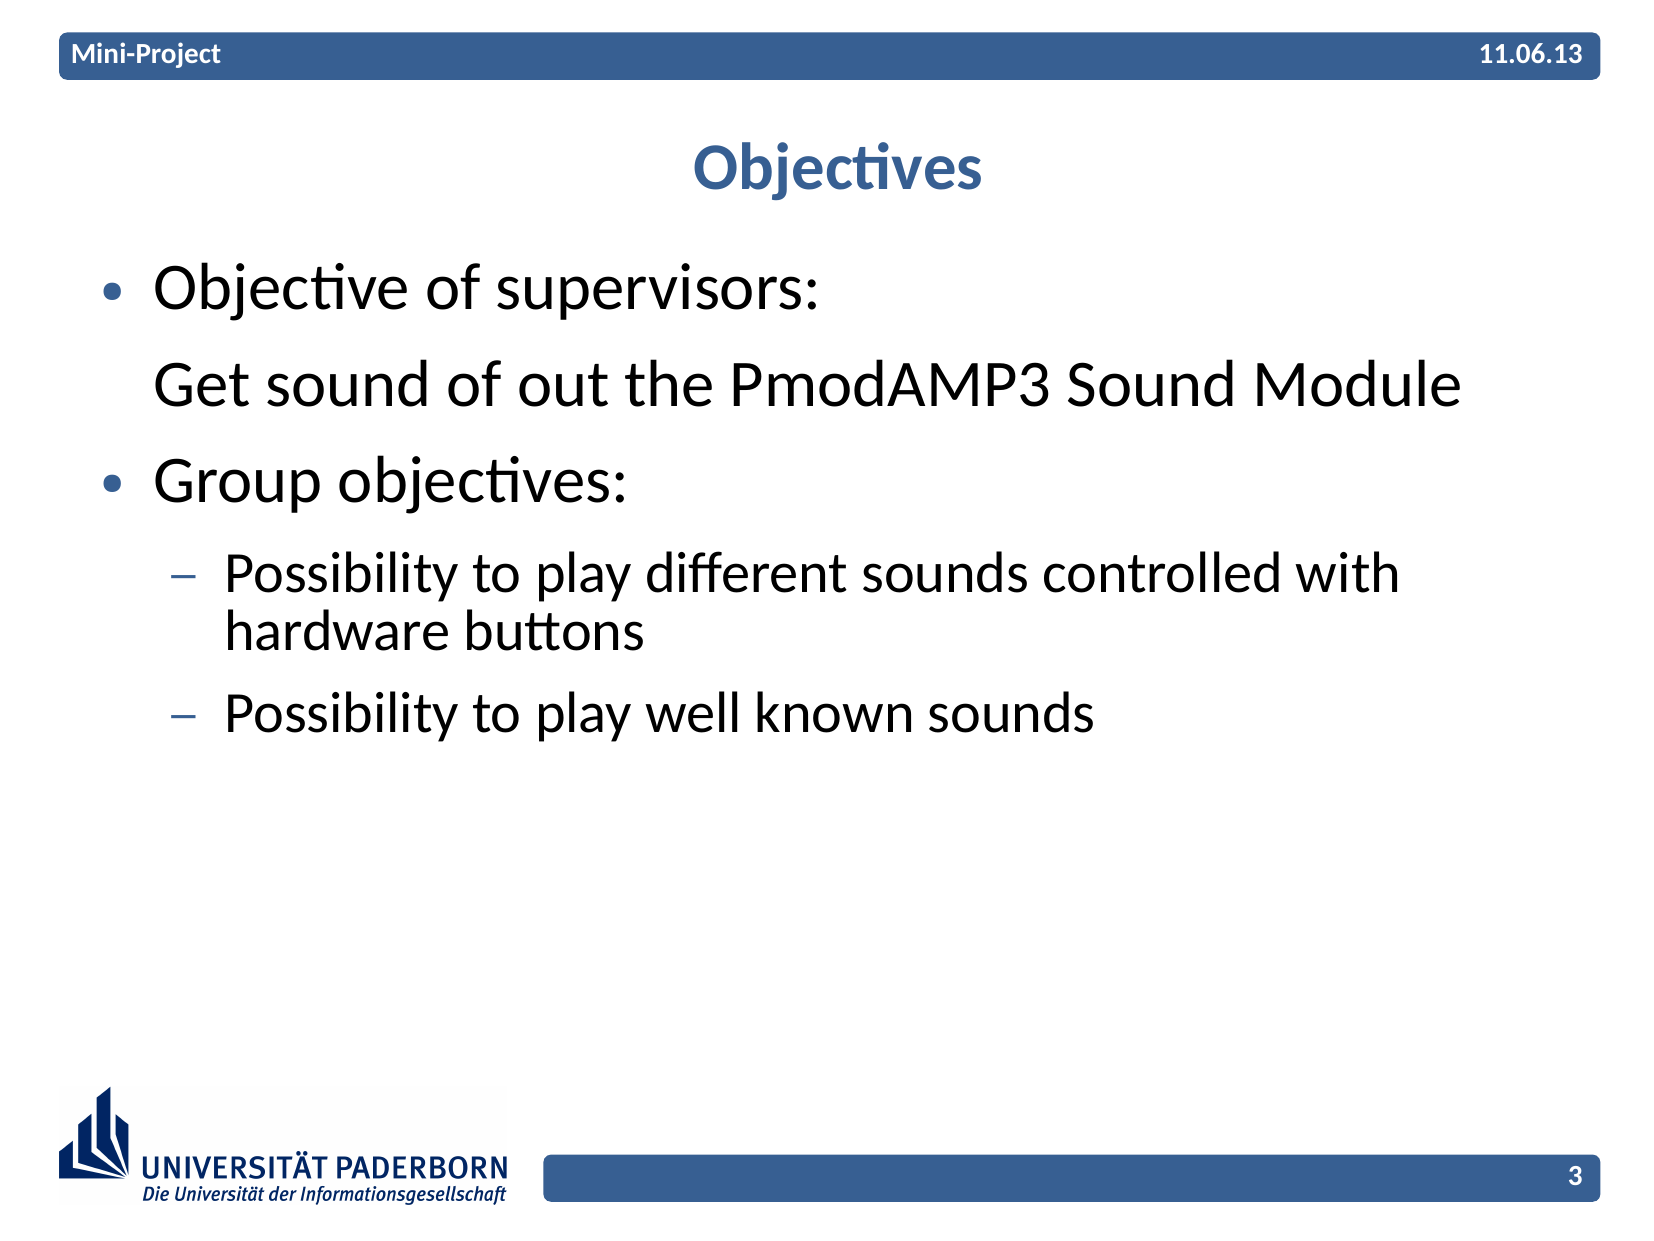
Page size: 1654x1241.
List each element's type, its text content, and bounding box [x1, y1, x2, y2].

picture [59, 1086, 507, 1205]
list Objective of supervisors: Get sound of out the PmodAMP3 Sound Module Group objectives: Possibility to play different sounds controlled with hardware buttons Possibility to play well known sounds [82, 259, 1595, 980]
title Objectives [82, 121, 1595, 225]
